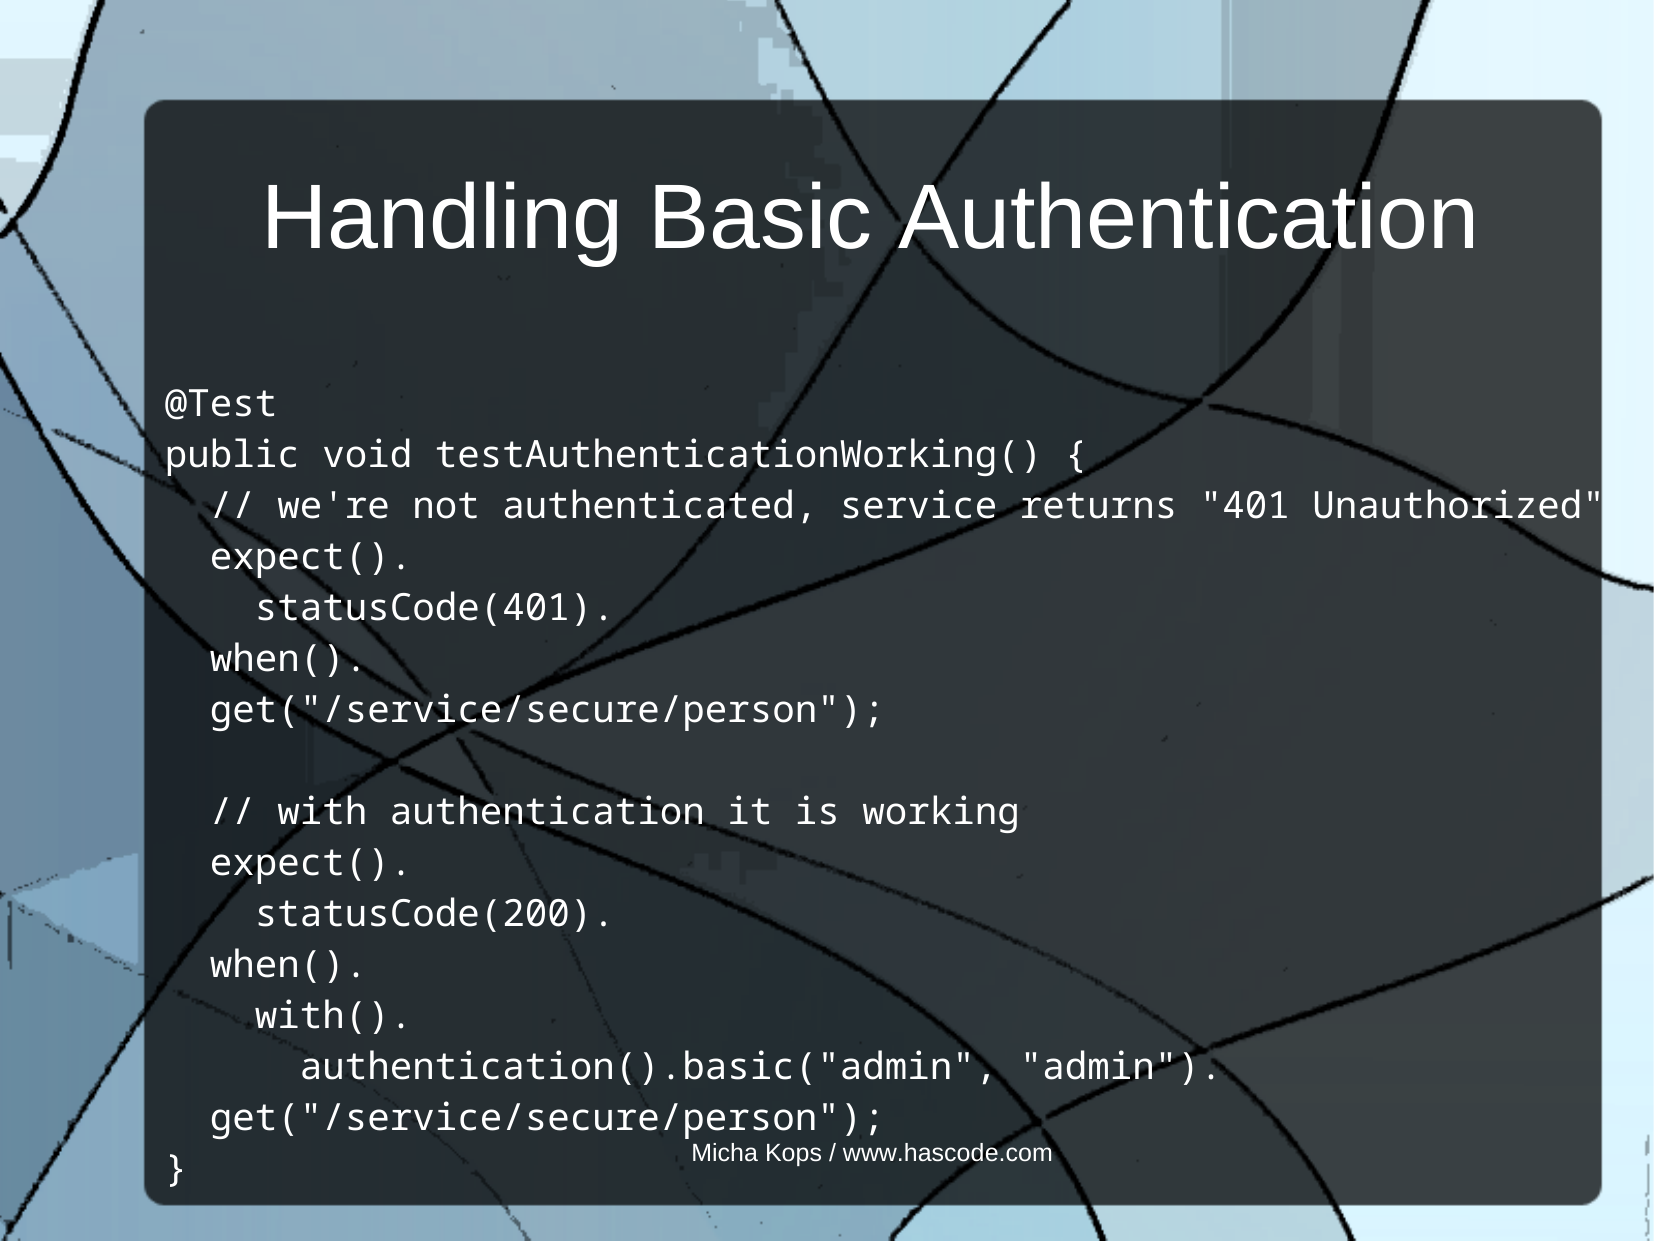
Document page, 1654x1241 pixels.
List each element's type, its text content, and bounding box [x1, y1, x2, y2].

text_box @Test public void testAuthenticationWorking() { // we're not authenticated, service returns "401 Unauthorized" expect(). statusCode(401). when(). get("/service/secure/person"); // with authentication it is working expect(). statusCode(200). when(). with(). authentication().basic("admin", "admin"). get("/service/secure/person"); } [150, 368, 1620, 1061]
picture [0, 0, 1654, 1241]
title Handling Basic Authentication [159, 108, 1583, 325]
